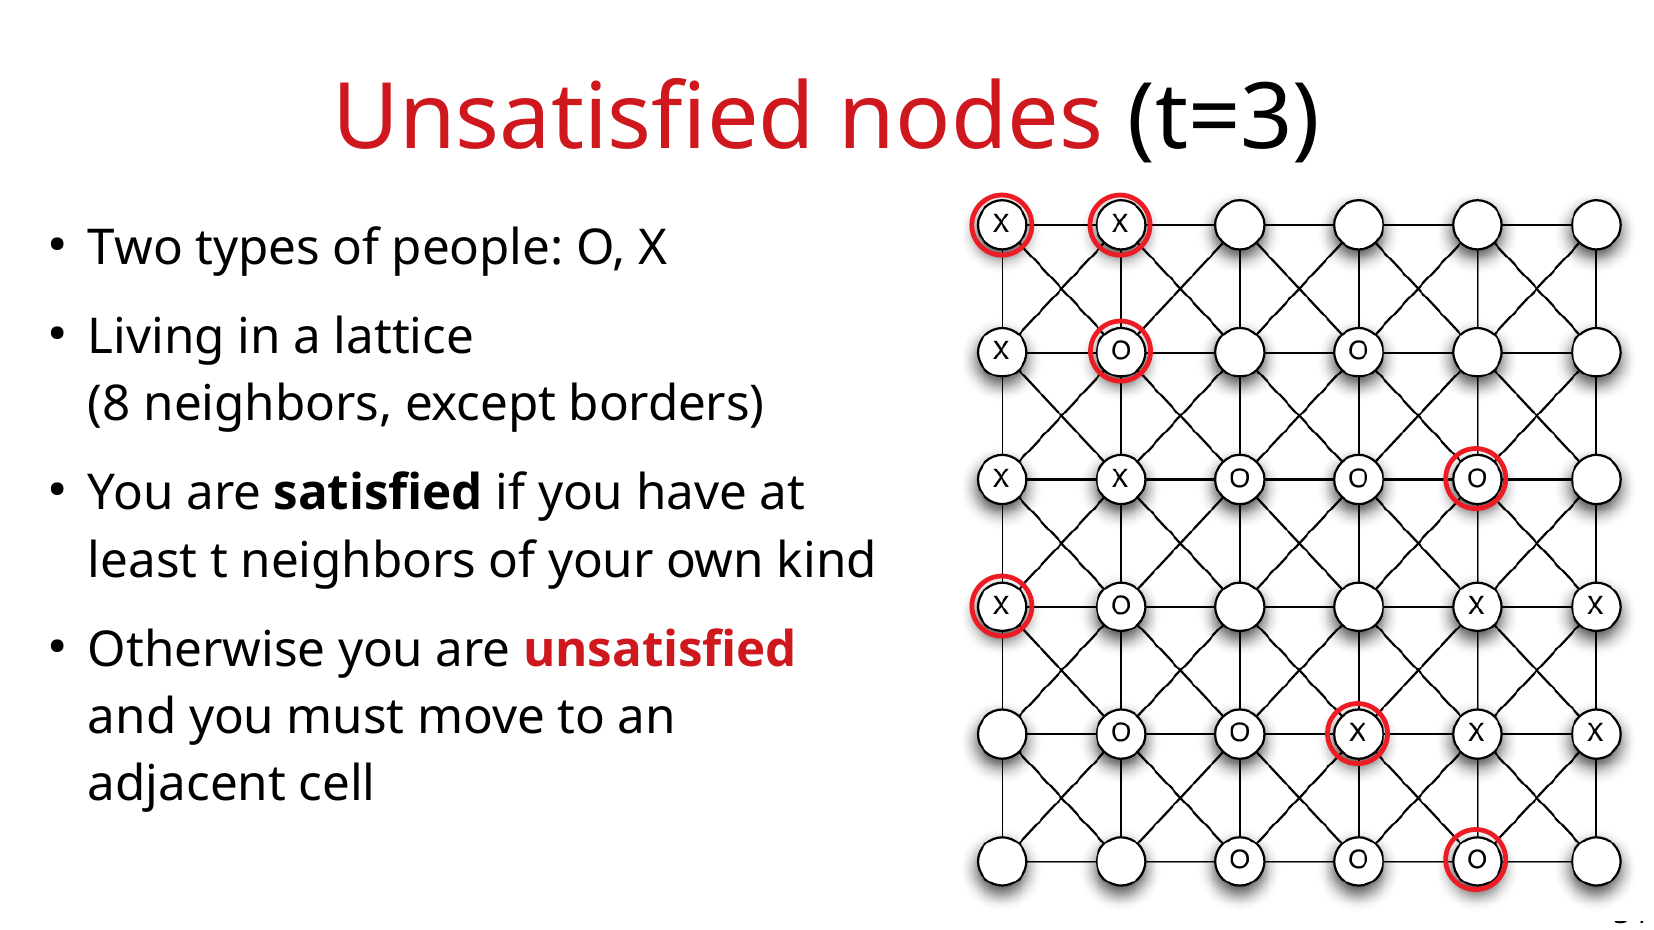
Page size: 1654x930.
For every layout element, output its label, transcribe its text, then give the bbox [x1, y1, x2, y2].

picture [945, 179, 1650, 922]
list Two types of people: O, X Living in a lattice (8 neighbors, except borders) You are satisfied if you have at least t neighbors of your own kind Otherwise you are unsatisfied and you must move to an adjacent cell [35, 211, 886, 886]
title Unsatisfied nodes (t=3) [82, 1, 1571, 225]
